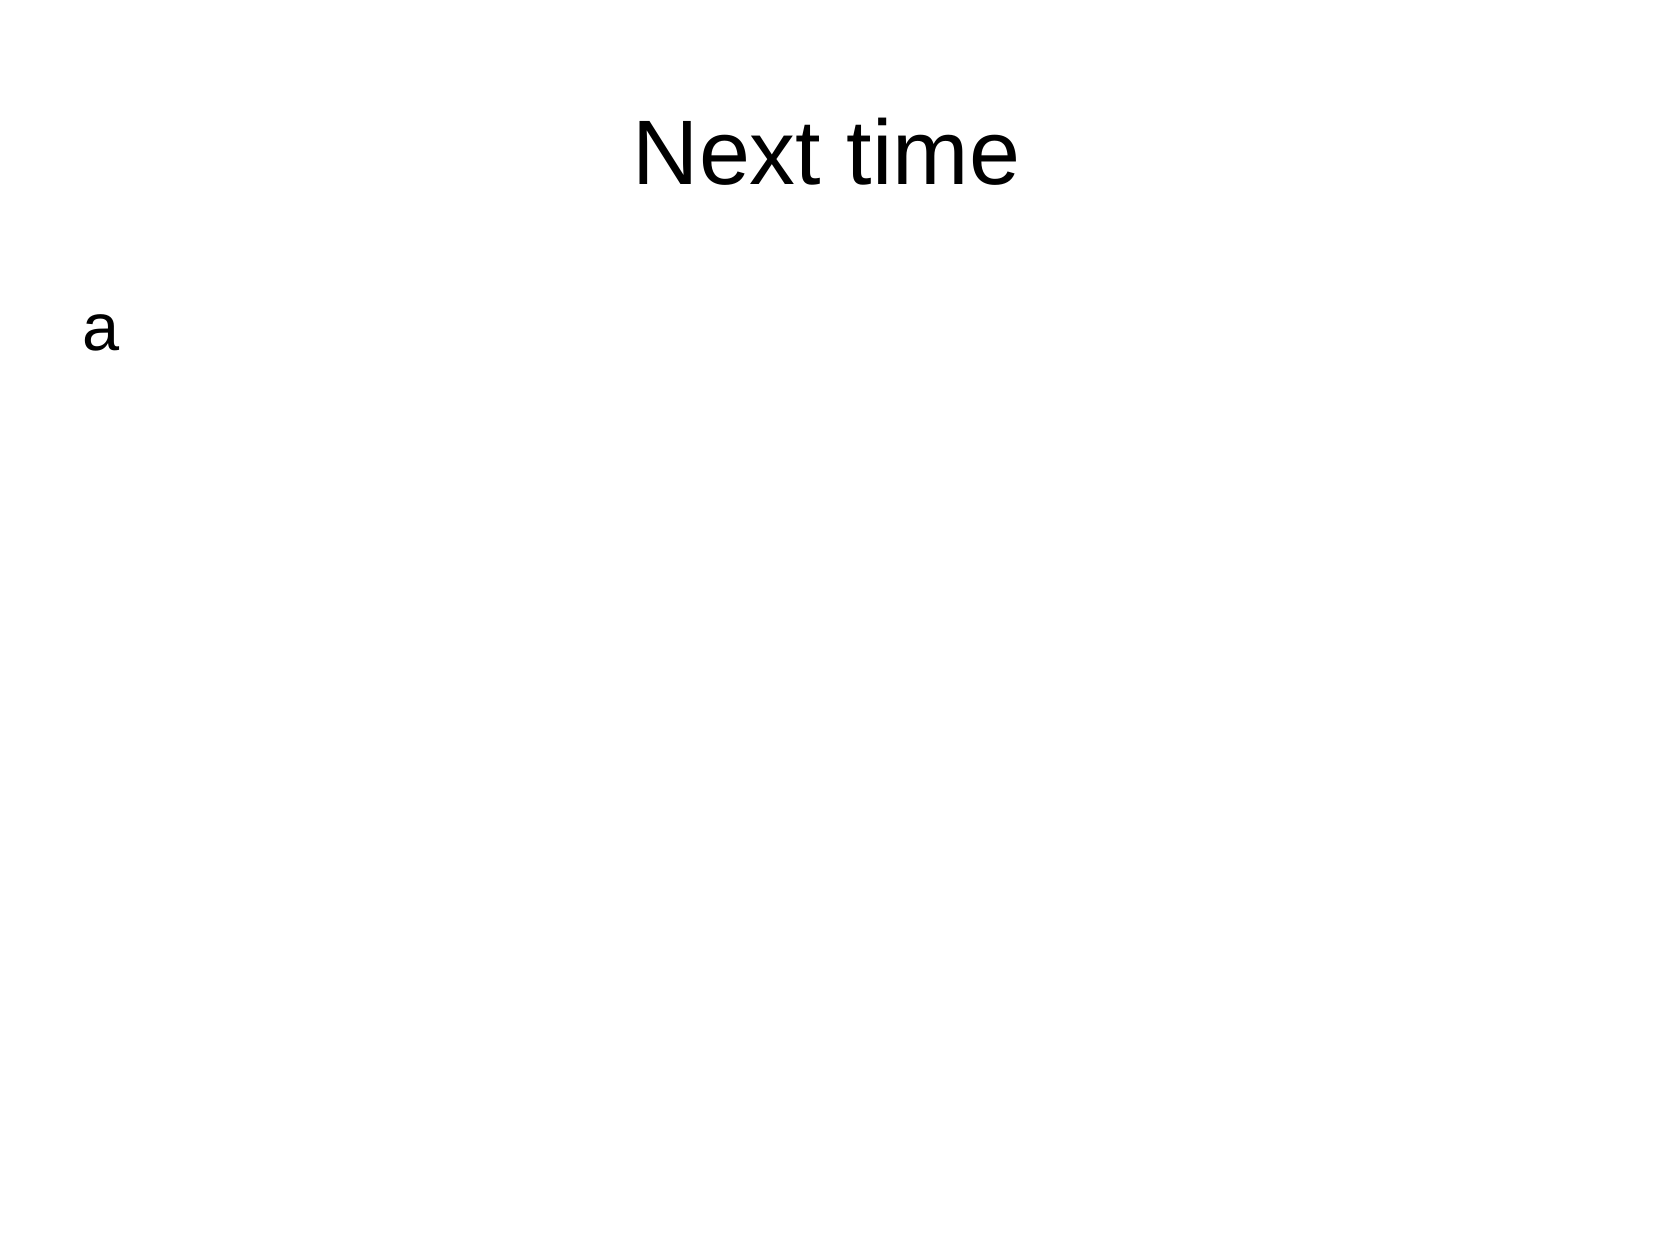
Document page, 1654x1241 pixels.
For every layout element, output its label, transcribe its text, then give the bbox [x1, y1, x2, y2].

title Next time [82, 49, 1571, 257]
subtitle a [82, 290, 1538, 1010]
